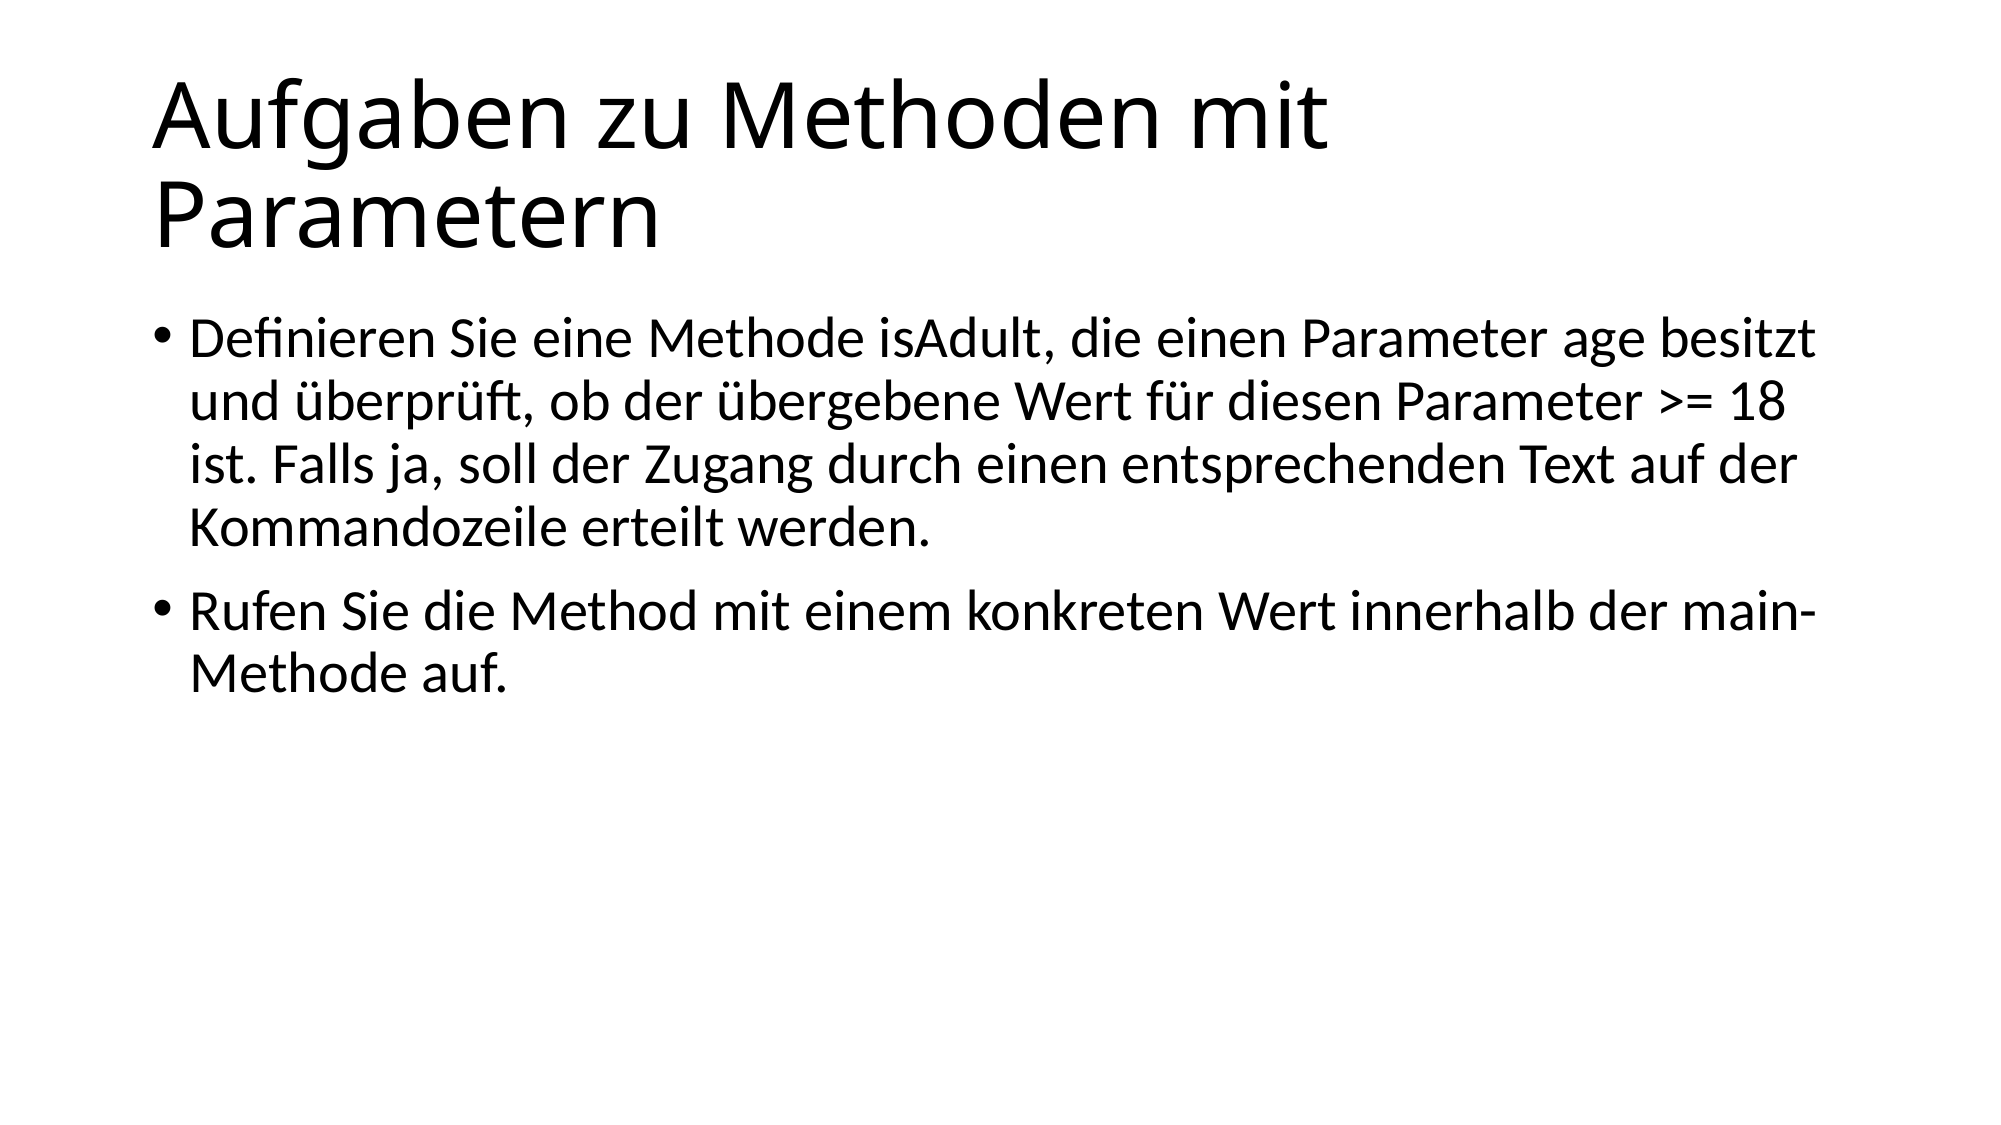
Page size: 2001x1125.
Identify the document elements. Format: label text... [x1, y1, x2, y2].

title Aufgaben zu Methoden mit Parametern [137, 59, 1863, 278]
list Definieren Sie eine Methode isAdult, die einen Parameter age besitzt und überprüft, ob der übergebene Wert für diesen Parameter >= 18 ist. Falls ja, soll der Zugang durch einen entsprechenden Text auf der Kommandozeile erteilt werden. Rufen Sie die Method mit einem konkreten Wert innerhalb der main-Methode auf. [137, 299, 1863, 1014]
